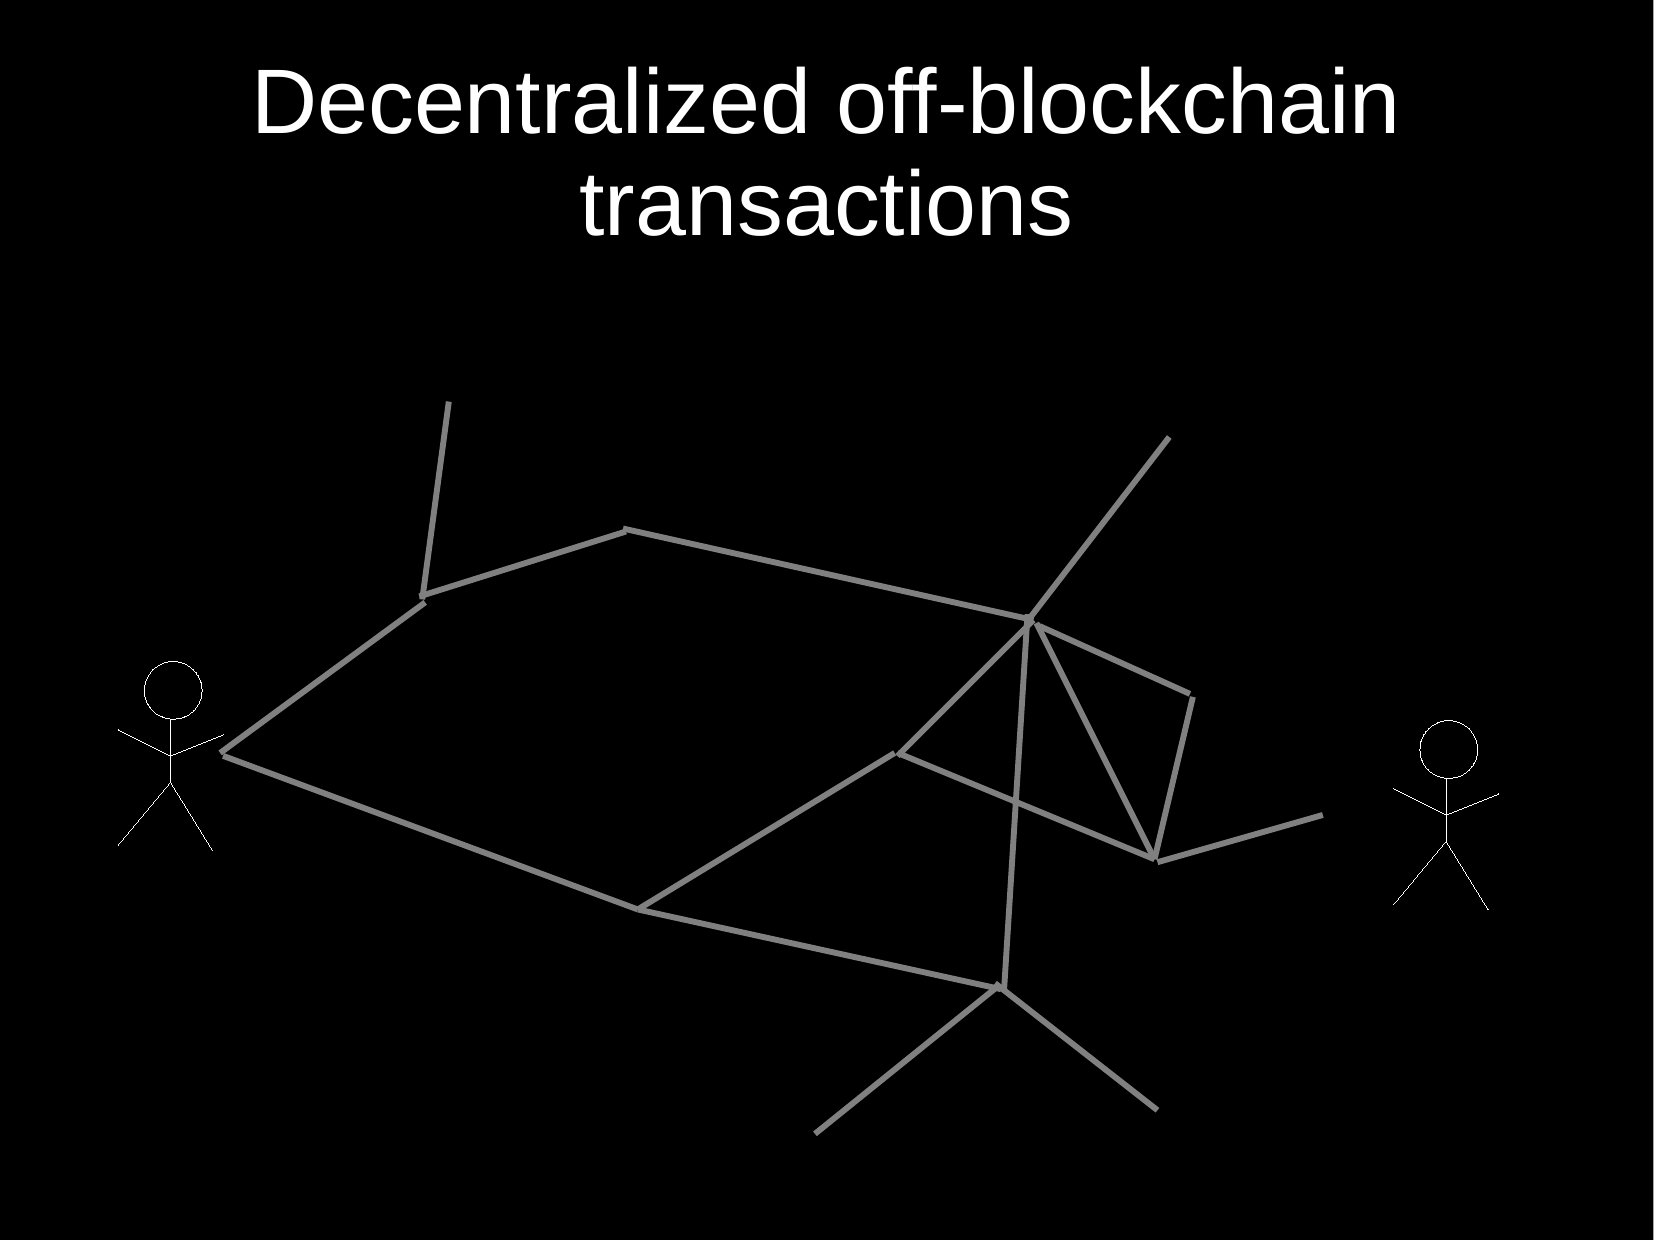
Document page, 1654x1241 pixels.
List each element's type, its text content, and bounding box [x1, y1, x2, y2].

title Decentralized off-blockchain transactions [82, 49, 1571, 257]
